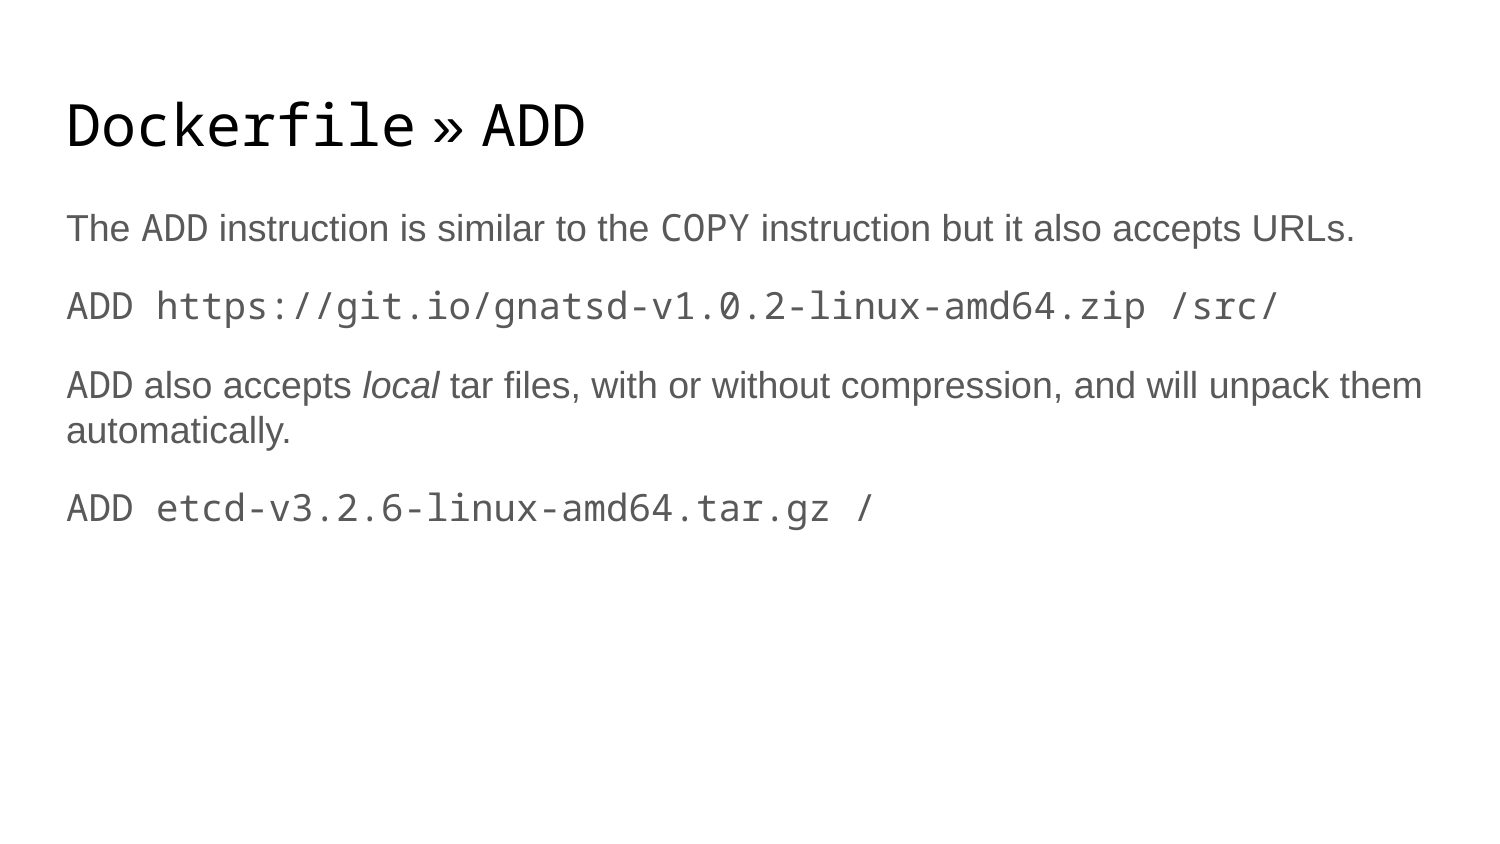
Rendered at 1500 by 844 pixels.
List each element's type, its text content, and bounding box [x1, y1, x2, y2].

title Dockerfile » ADD [51, 72, 1449, 167]
list The ADD instruction is similar to the COPY instruction but it also accepts URLs. ADD https://git.io/gnatsd-v1.0.2-linux-amd64.zip /src/ ADD also accepts local tar files, with or without compression, and will unpack them automatically. ADD etcd-v3.2.6-linux-amd64.tar.gz / [51, 189, 1449, 750]
